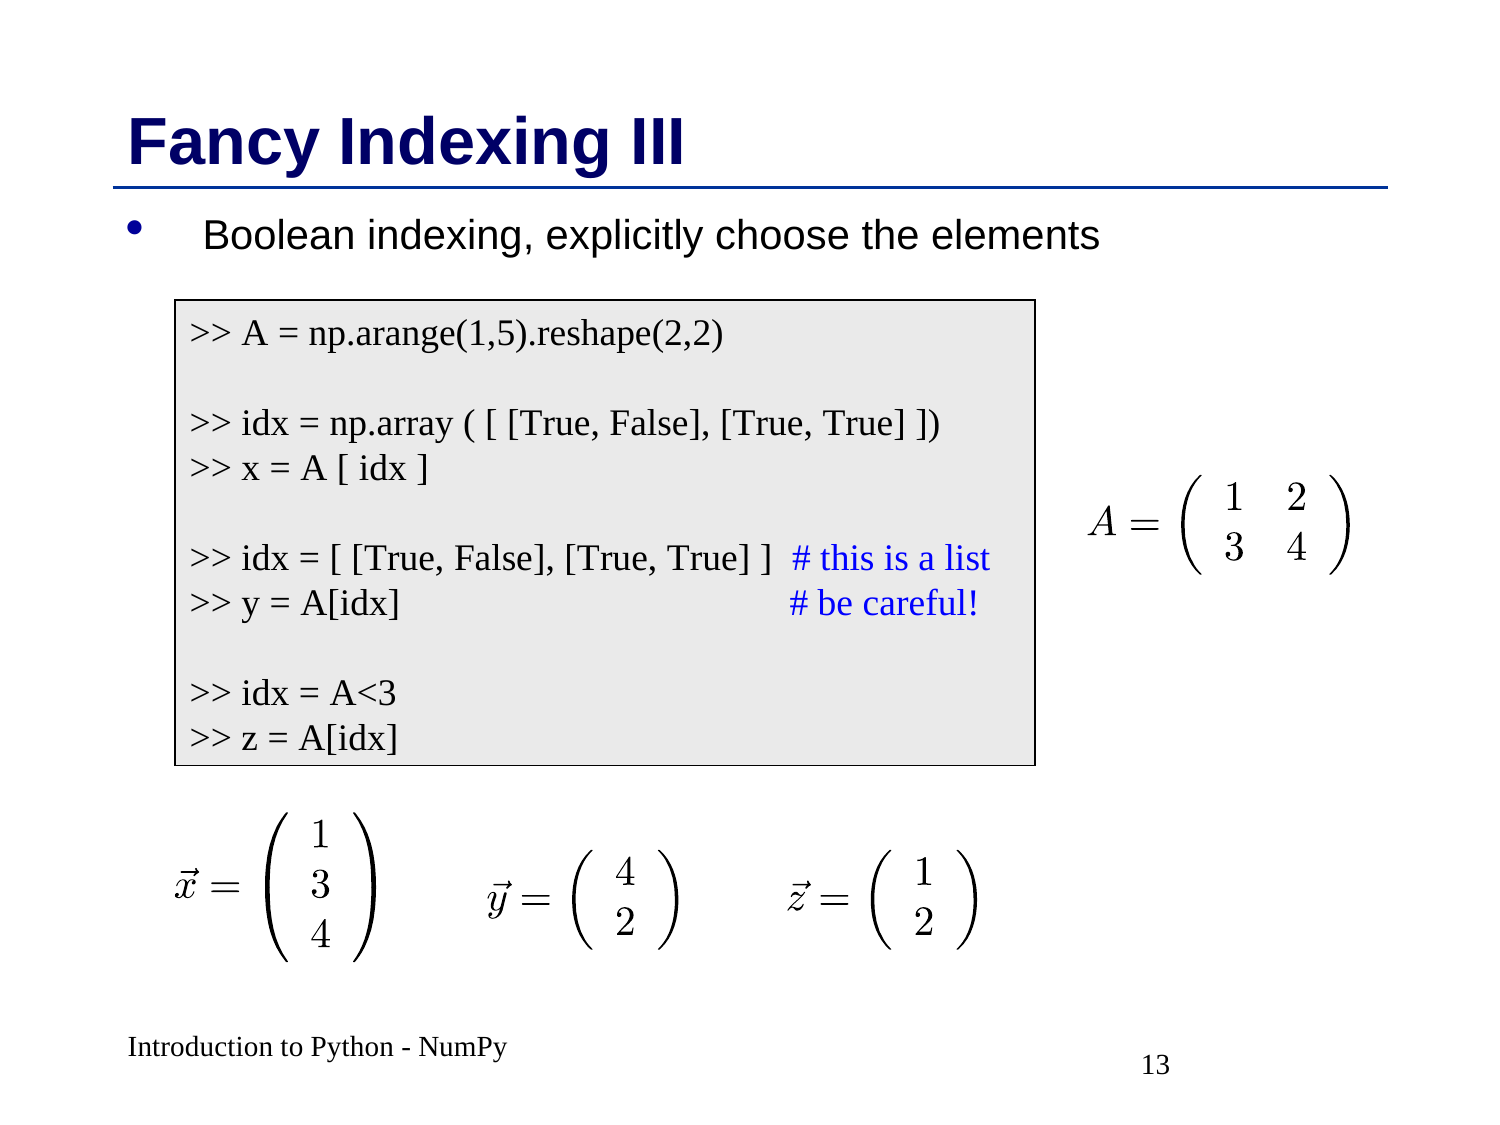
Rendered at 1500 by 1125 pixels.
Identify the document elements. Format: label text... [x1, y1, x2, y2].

text_box [174, 879, 196, 899]
text_box [1225, 532, 1243, 561]
text_box [313, 819, 328, 848]
title Fancy Indexing III [112, 89, 1388, 186]
text_box [617, 907, 634, 935]
text_box <number> [1074, 1025, 1388, 1101]
text_box [265, 812, 288, 963]
text_box Introduction to Python - NumPy [112, 1025, 501, 1101]
text_box [353, 812, 377, 963]
text_box [870, 849, 892, 950]
text_box [792, 880, 811, 889]
text_box [915, 907, 933, 935]
text_box [1288, 482, 1306, 510]
text_box >> A = np.arange(1,5).reshape(2,2) >> idx = np.array ( [ [True, False], [True, True] ]) >> x = A [ idx ] >> idx = [ [True, False], [True, True] ] # this is a list >> y = A[idx] # be careful! >> idx = A<3 >> z = A[idx] [174, 299, 1036, 766]
text_box [1227, 482, 1242, 510]
list Boolean indexing, explicitly choose the elements [112, 200, 1438, 396]
text_box [311, 869, 330, 899]
text_box [1181, 474, 1202, 575]
text_box [311, 919, 330, 948]
text_box [657, 849, 679, 950]
text_box [487, 891, 507, 919]
text_box [493, 880, 512, 889]
text_box [1287, 531, 1306, 560]
text_box [917, 857, 932, 885]
text_box [1087, 505, 1117, 536]
text_box [180, 867, 200, 877]
text_box [572, 849, 593, 950]
text_box [956, 849, 978, 950]
text_box [616, 856, 635, 885]
text_box [787, 891, 806, 911]
text_box [1329, 474, 1350, 575]
